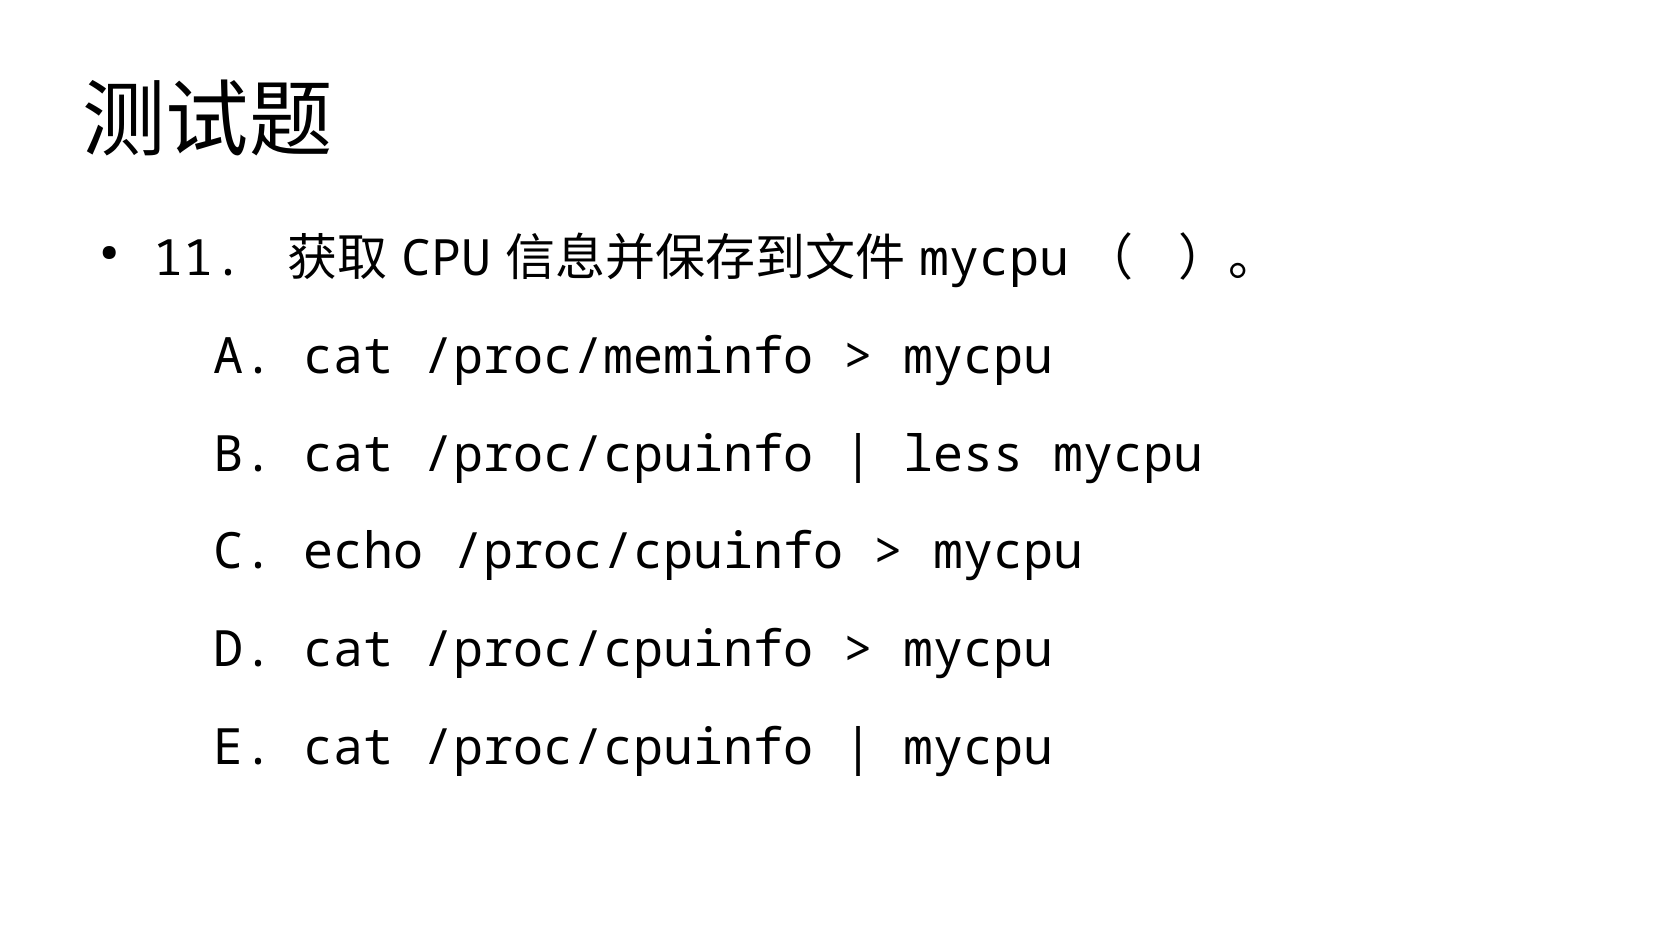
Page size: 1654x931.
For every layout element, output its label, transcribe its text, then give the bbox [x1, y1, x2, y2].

list 11. 获取CPU信息并保存到文件mycpu（ ）。 A. cat /proc/meminfo > mycpu B. cat /proc/cpuinfo | less mycpu C. echo /proc/cpuinfo > mycpu D. cat /proc/cpuinfo > mycpu E. cat /proc/cpuinfo | mycpu [82, 217, 1571, 839]
title 测试题 [82, 37, 1571, 189]
